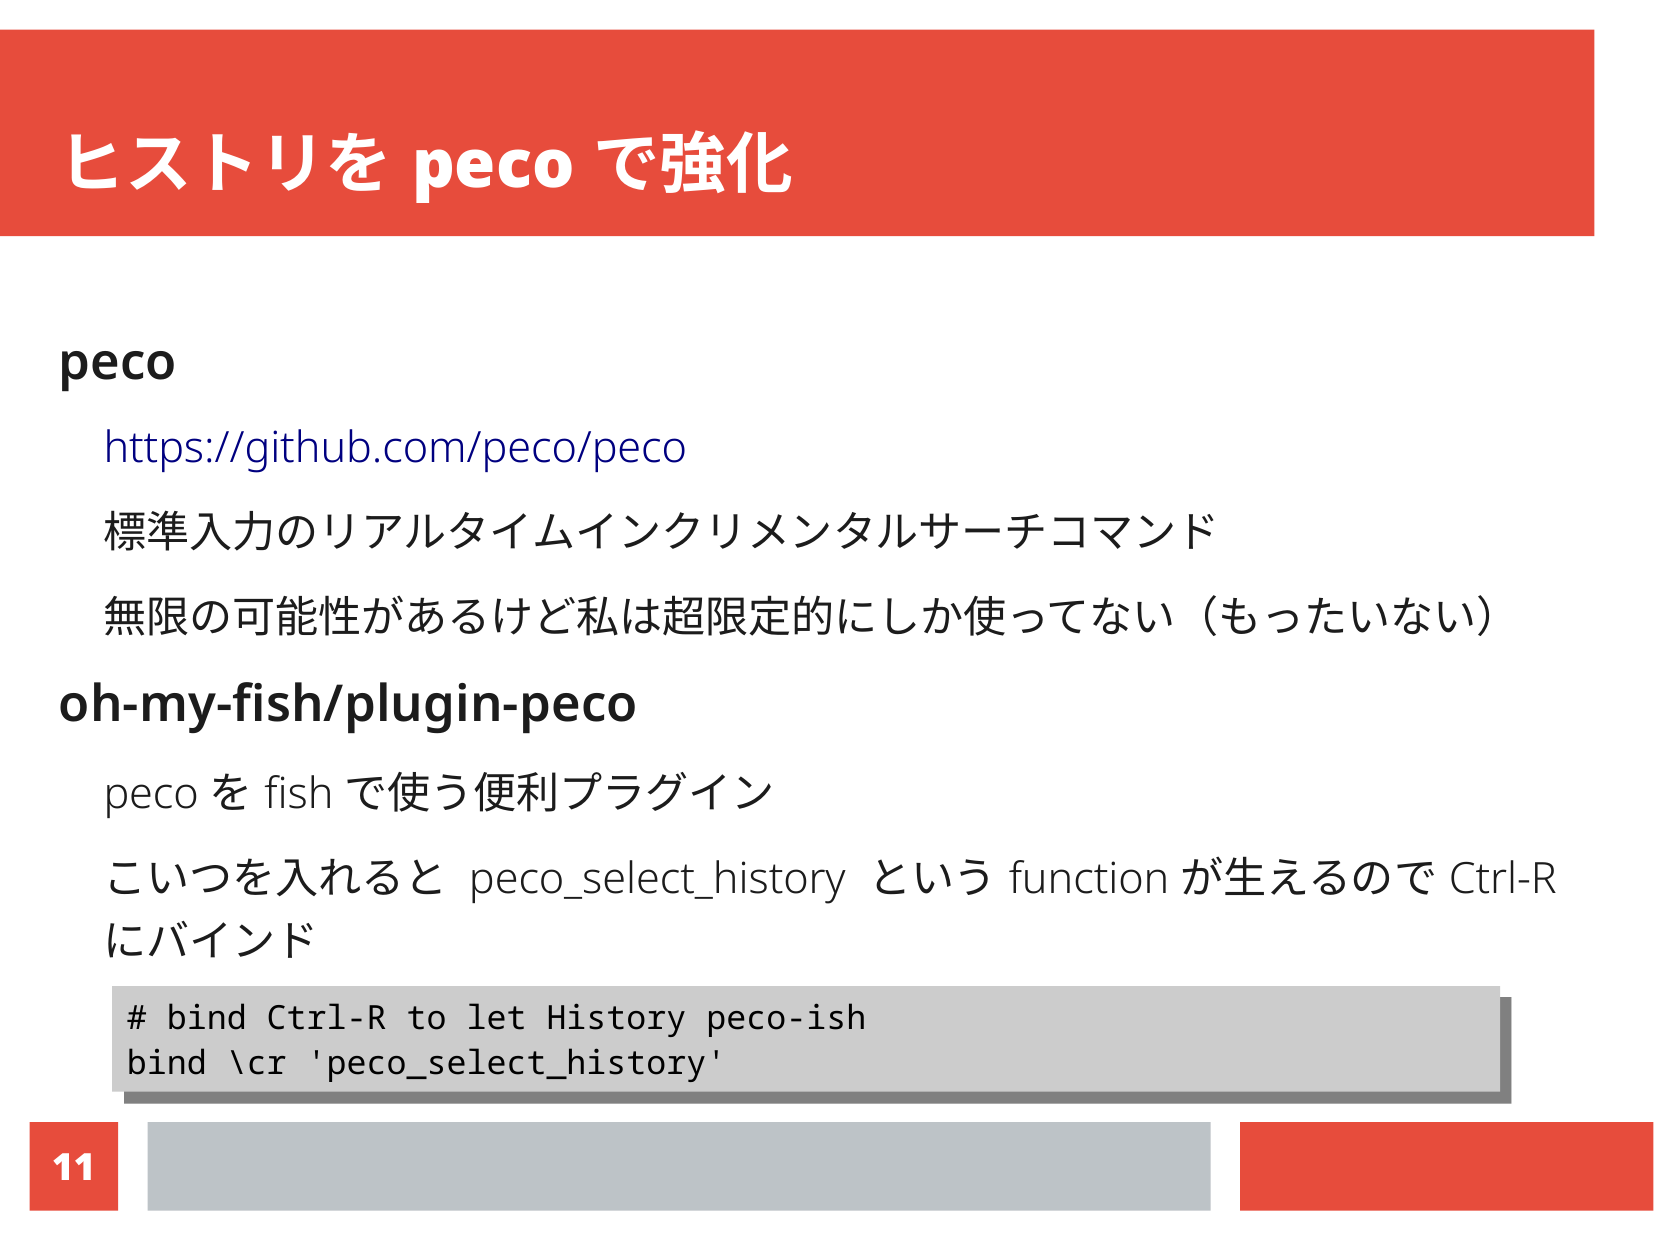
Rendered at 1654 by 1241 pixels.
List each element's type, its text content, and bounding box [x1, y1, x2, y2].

title ヒストリをpecoで強化 [59, 59, 1595, 207]
list peco https://github.com/peco/peco 標準入力のリアルタイムインクリメンタルサーチコマンド 無限の可能性があるけど私は超限定的にしか使ってない（もったいない） oh-my-fish/plugin-peco pecoをfishで使う便利プラグイン こいつを入れると peco_select_history というfunctionが生えるのでCtrl-R にバインド [59, 324, 1565, 975]
text_box # bind Ctrl-R to let History peco-ish bind \cr 'peco_select_history' [112, 986, 1501, 1085]
